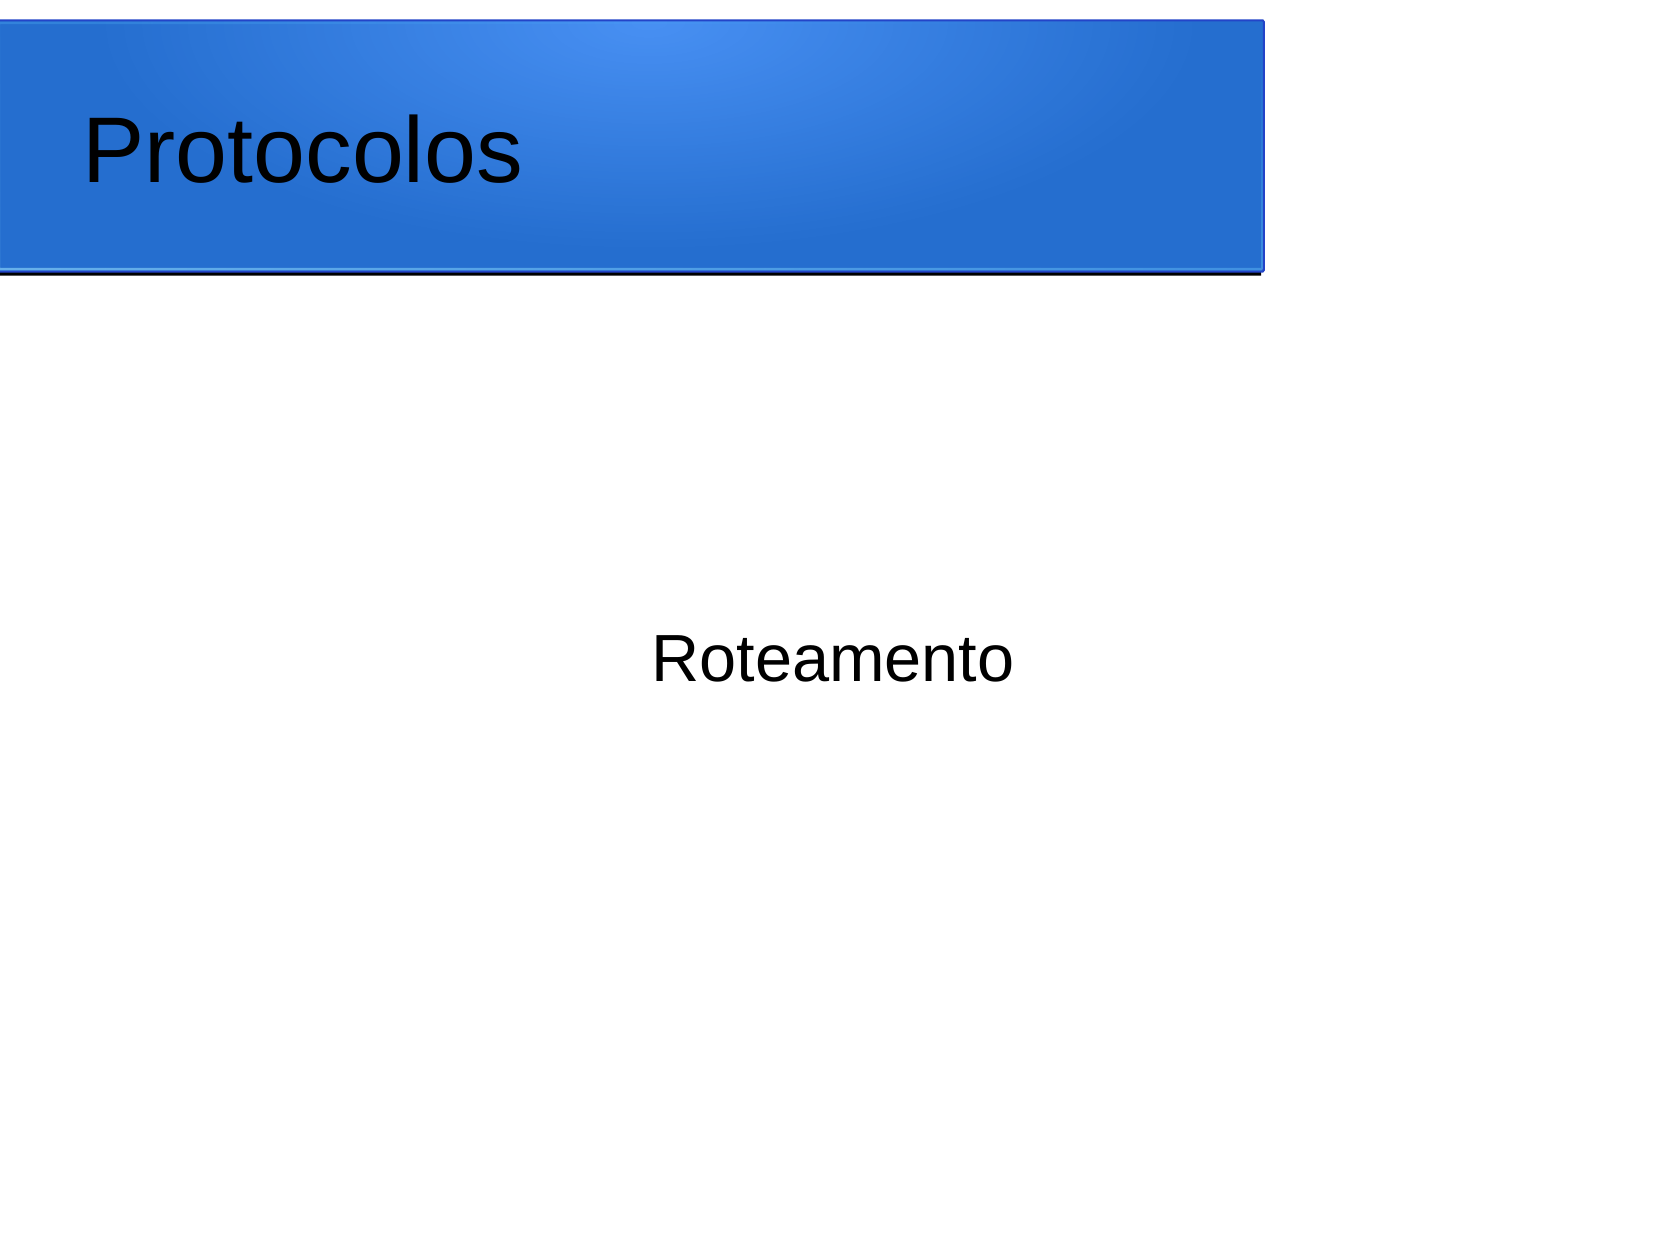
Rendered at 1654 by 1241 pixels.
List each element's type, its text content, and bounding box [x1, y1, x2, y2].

title Protocolos [82, 47, 1235, 252]
title Roteamento [88, 555, 1578, 763]
